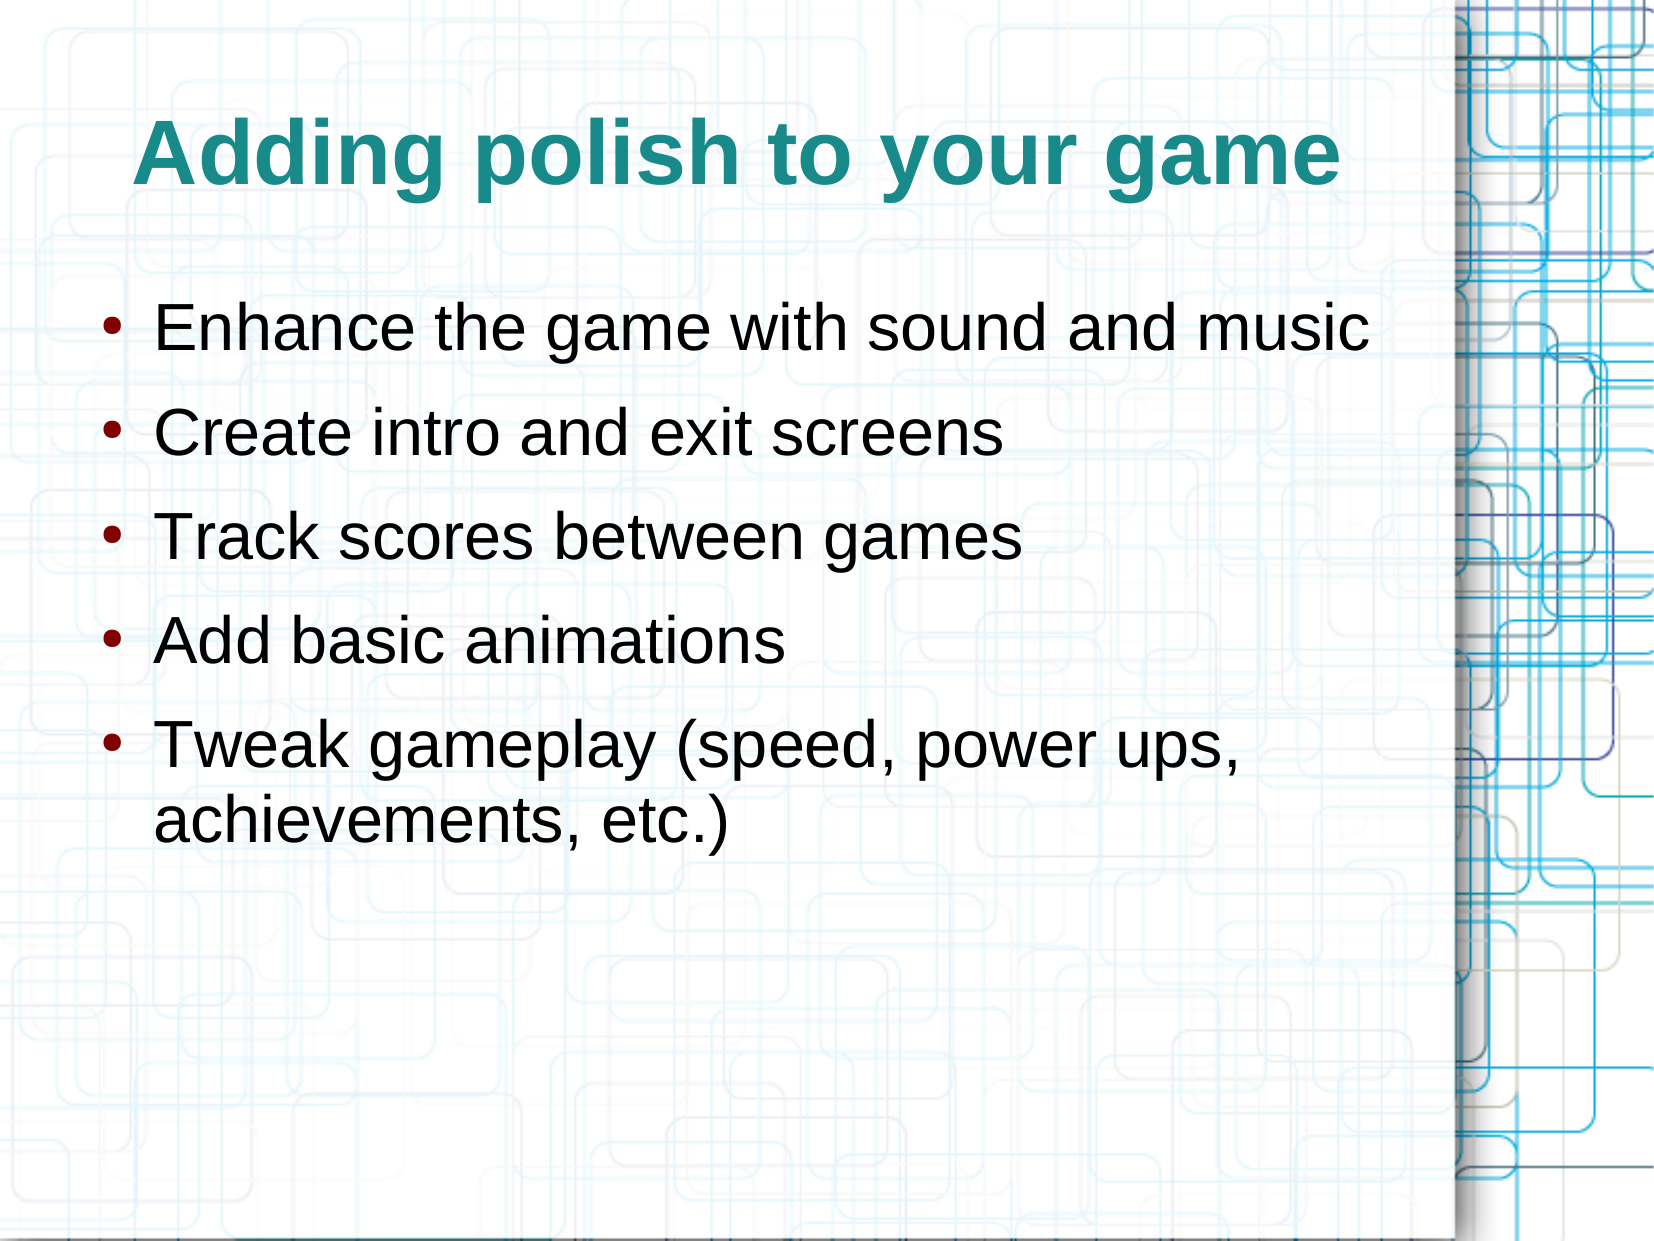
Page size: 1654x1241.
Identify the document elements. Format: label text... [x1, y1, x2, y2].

list Enhance the game with sound and music Create intro and exit screens Track scores between games Add basic animations Tweak gameplay (speed, power ups, achievements, etc.) [82, 290, 1418, 1094]
title Adding polish to your game [59, 56, 1418, 250]
picture [0, 0, 1654, 1241]
